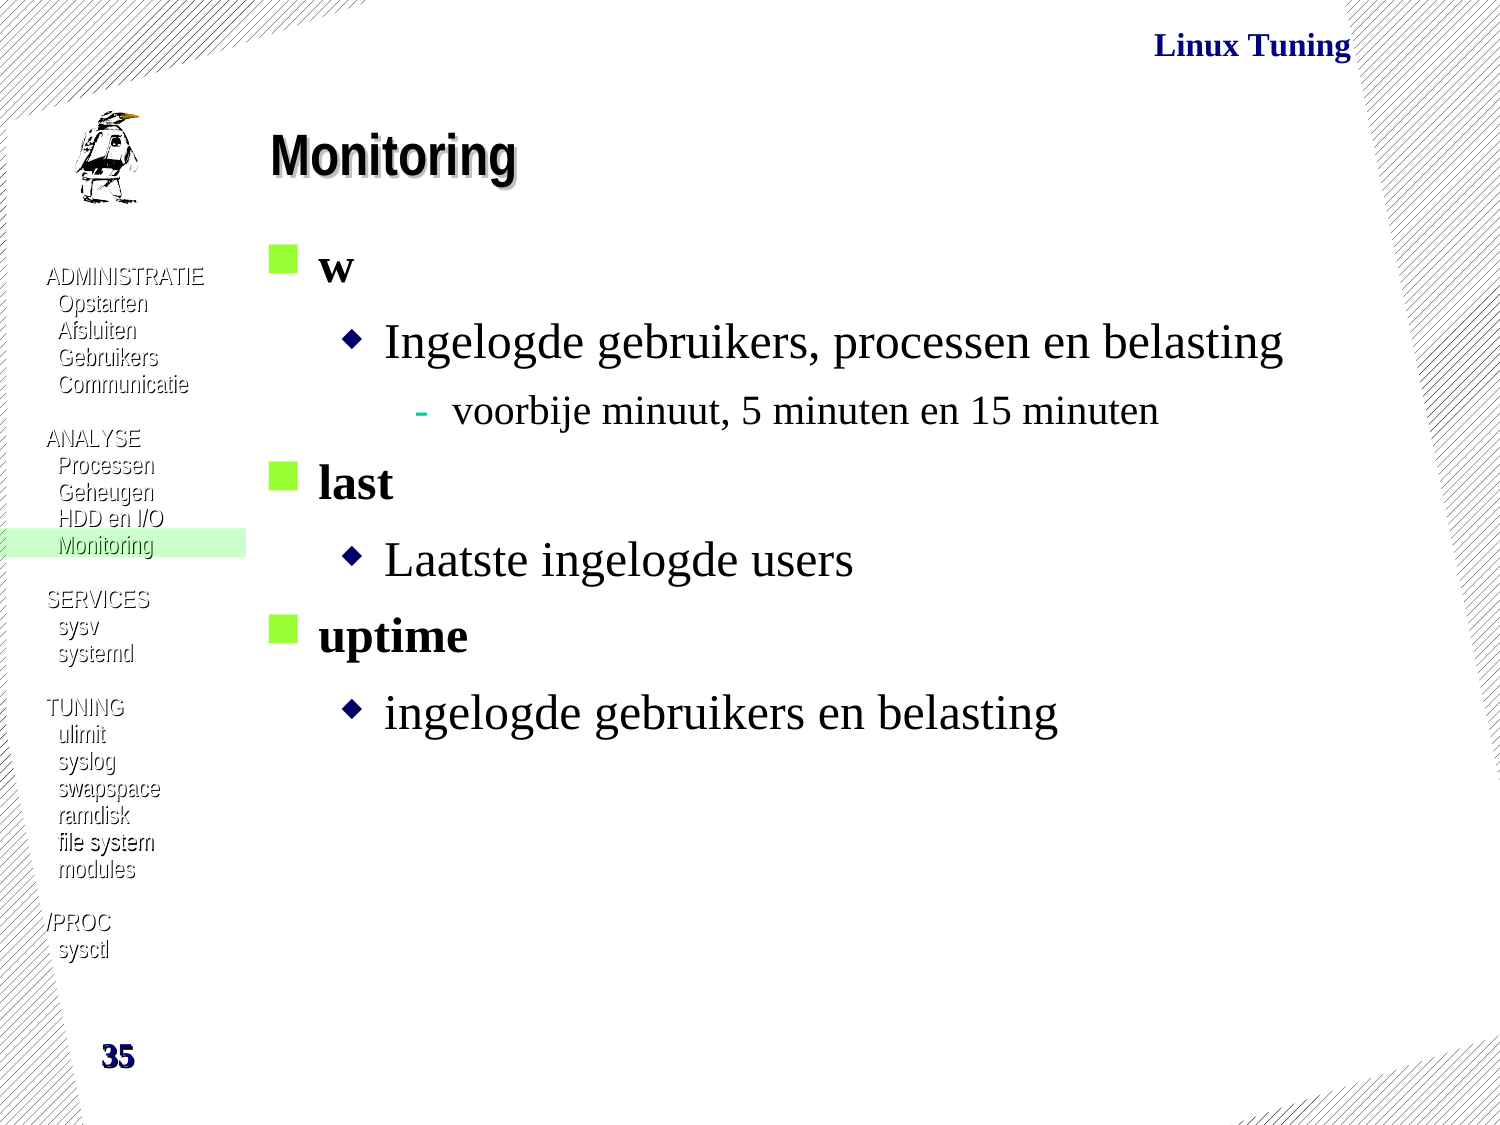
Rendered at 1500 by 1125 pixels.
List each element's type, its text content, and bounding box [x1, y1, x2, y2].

text_box [0, 528, 247, 558]
title Monitoring [270, 41, 1500, 250]
list w Ingelogde gebruikers, processen en belasting voorbije minuut, 5 minuten en 15 minuten last Laatste ingelogde users uptime ingelogde gebruikers en belasting [264, 229, 1486, 882]
picture [57, 105, 143, 206]
